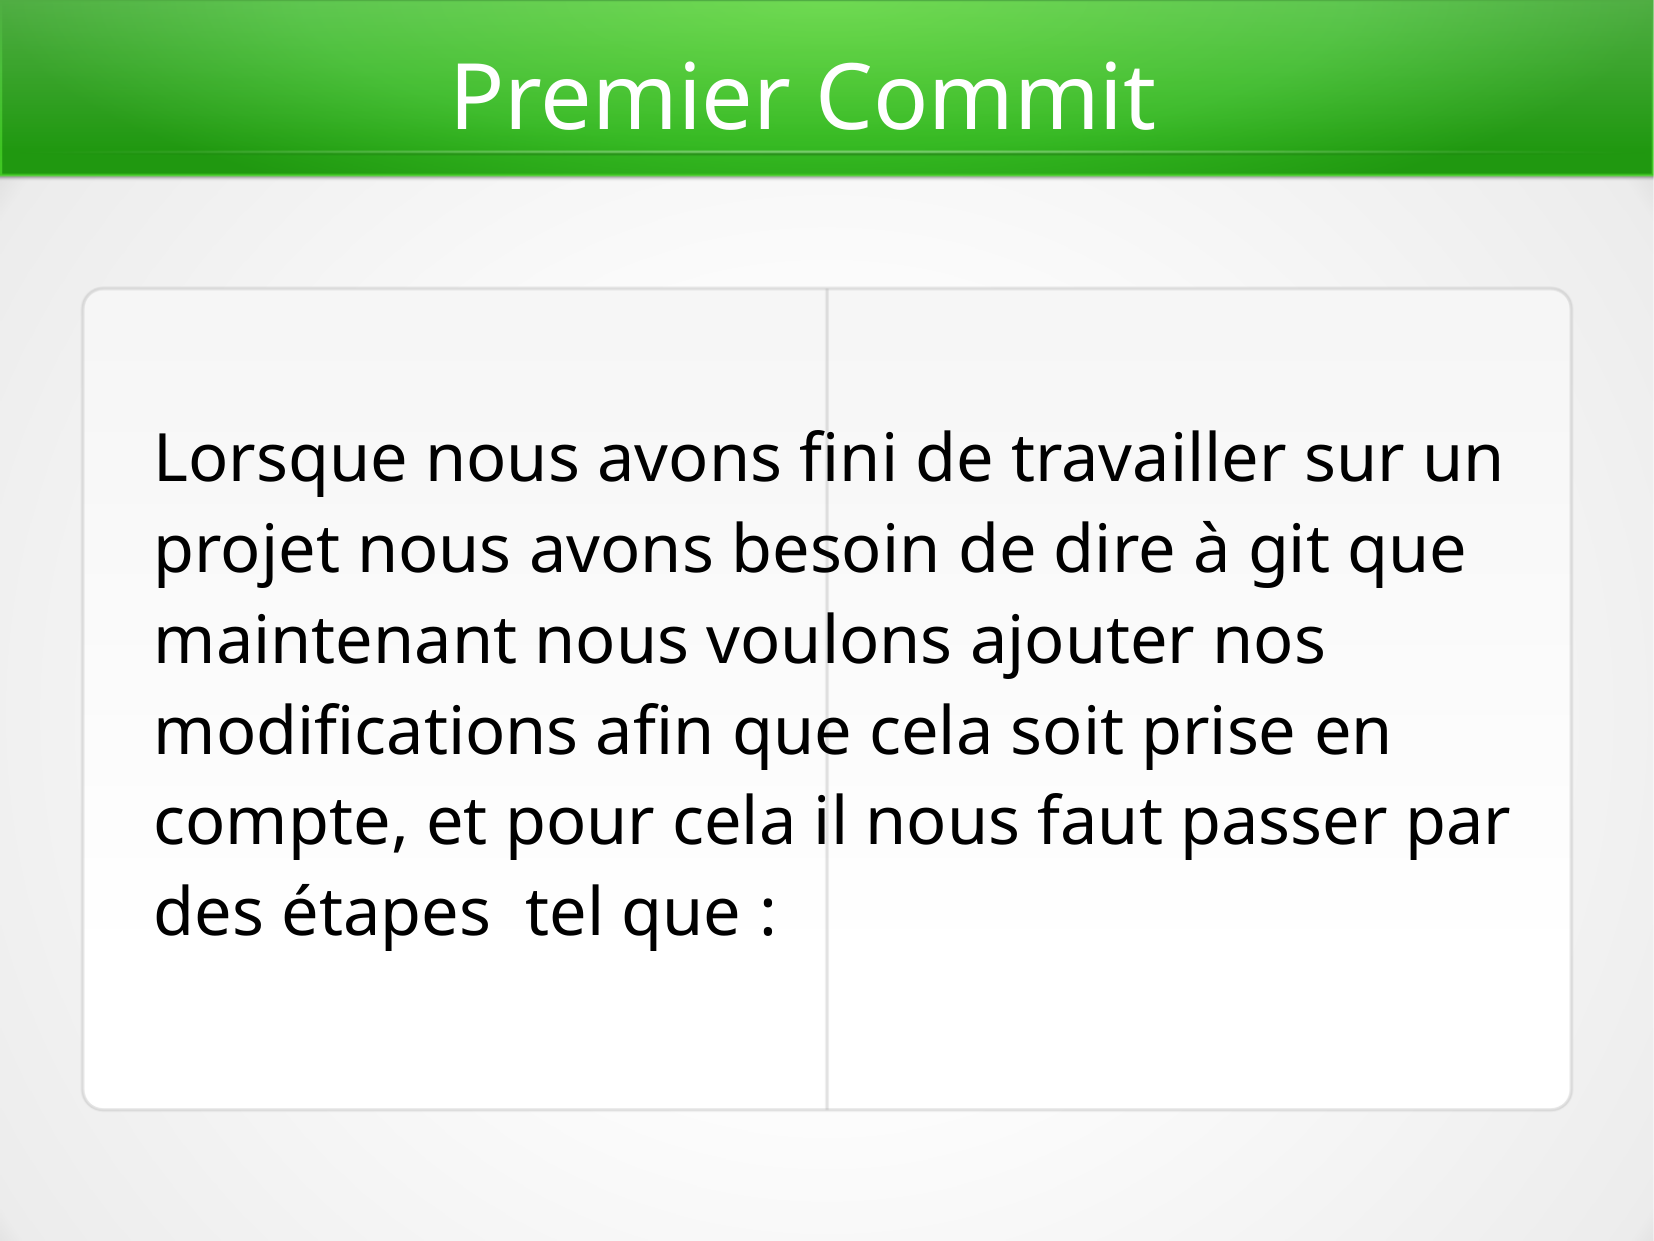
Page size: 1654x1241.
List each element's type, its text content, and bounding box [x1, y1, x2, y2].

list Lorsque nous avons fini de travailler sur un projet nous avons besoin de dire à git que maintenant nous voulons ajouter nos modifications afin que cela soit prise en compte, et pour cela il nous faut passer par des étapes tel que : [82, 290, 1560, 1111]
picture [0, 0, 1654, 1241]
title Premier Commit [59, 23, 1548, 166]
